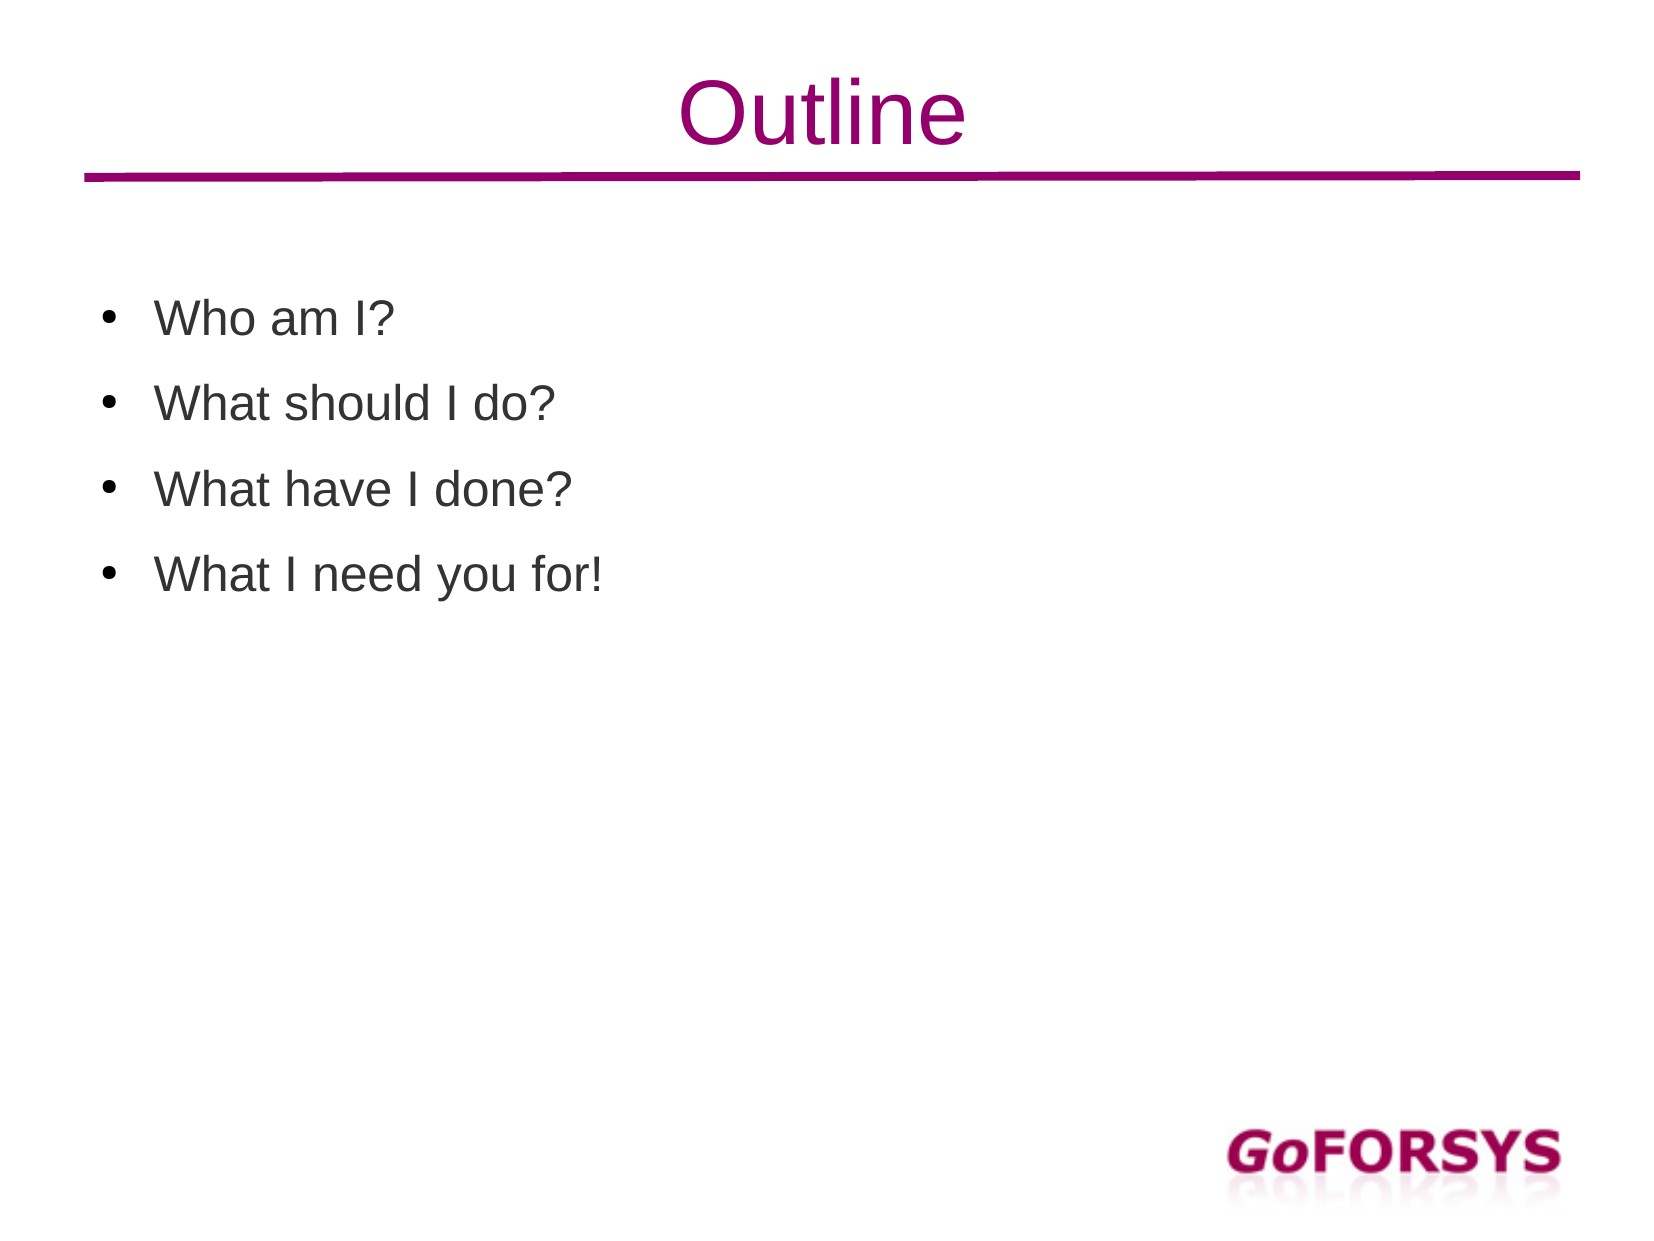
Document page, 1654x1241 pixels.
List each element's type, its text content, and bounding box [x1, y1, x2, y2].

picture [1211, 1115, 1574, 1241]
title Outline [75, 56, 1571, 170]
list Who am I? What should I do? What have I done? What I need you for! [82, 290, 1571, 1094]
